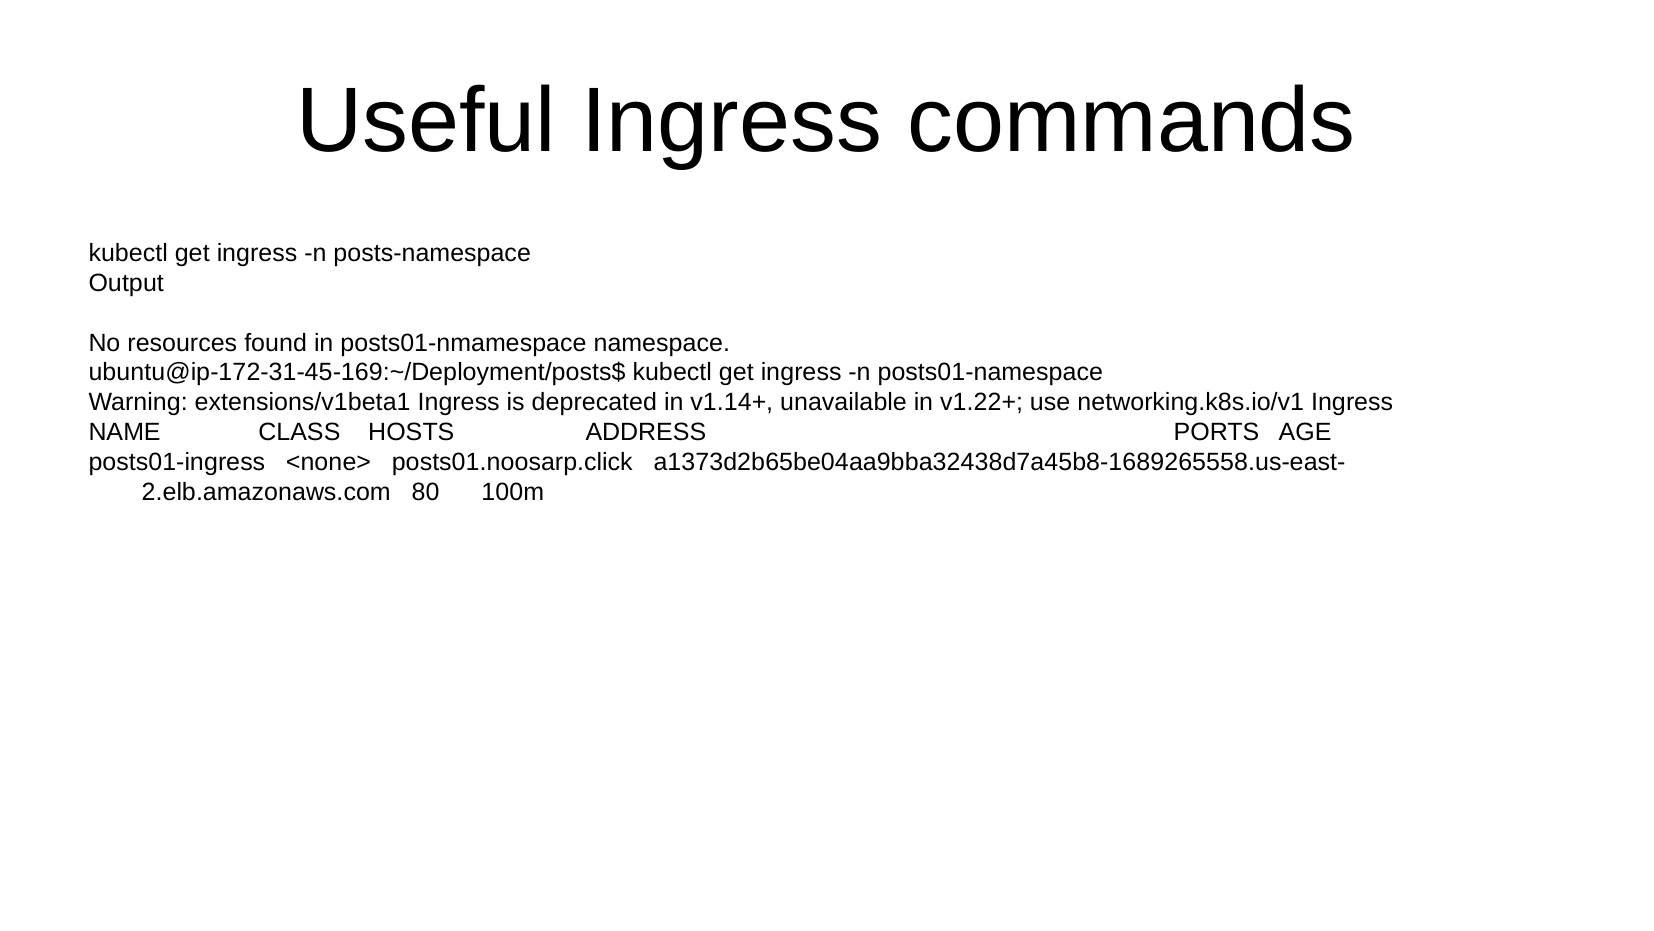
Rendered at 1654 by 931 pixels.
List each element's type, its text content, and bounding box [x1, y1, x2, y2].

text_box kubectl get ingress -n posts-namespace Output No resources found in posts01-nmamespace namespace. ubuntu@ip-172-31-45-169:~/Deployment/posts$ kubectl get ingress -n posts01-namespace Warning: extensions/v1beta1 Ingress is deprecated in v1.14+, unavailable in v1.22+; use networking.k8s.io/v1 Ingress NAME CLASS HOSTS ADDRESS PORTS AGE posts01-ingress <none> posts01.noosarp.click a1373d2b65be04aa9bba32438d7a45b8-1689265558.us-east-2.elb.amazonaws.com 80 100m [70, 236, 1559, 776]
text_box Useful Ingress commands [82, 36, 1571, 193]
